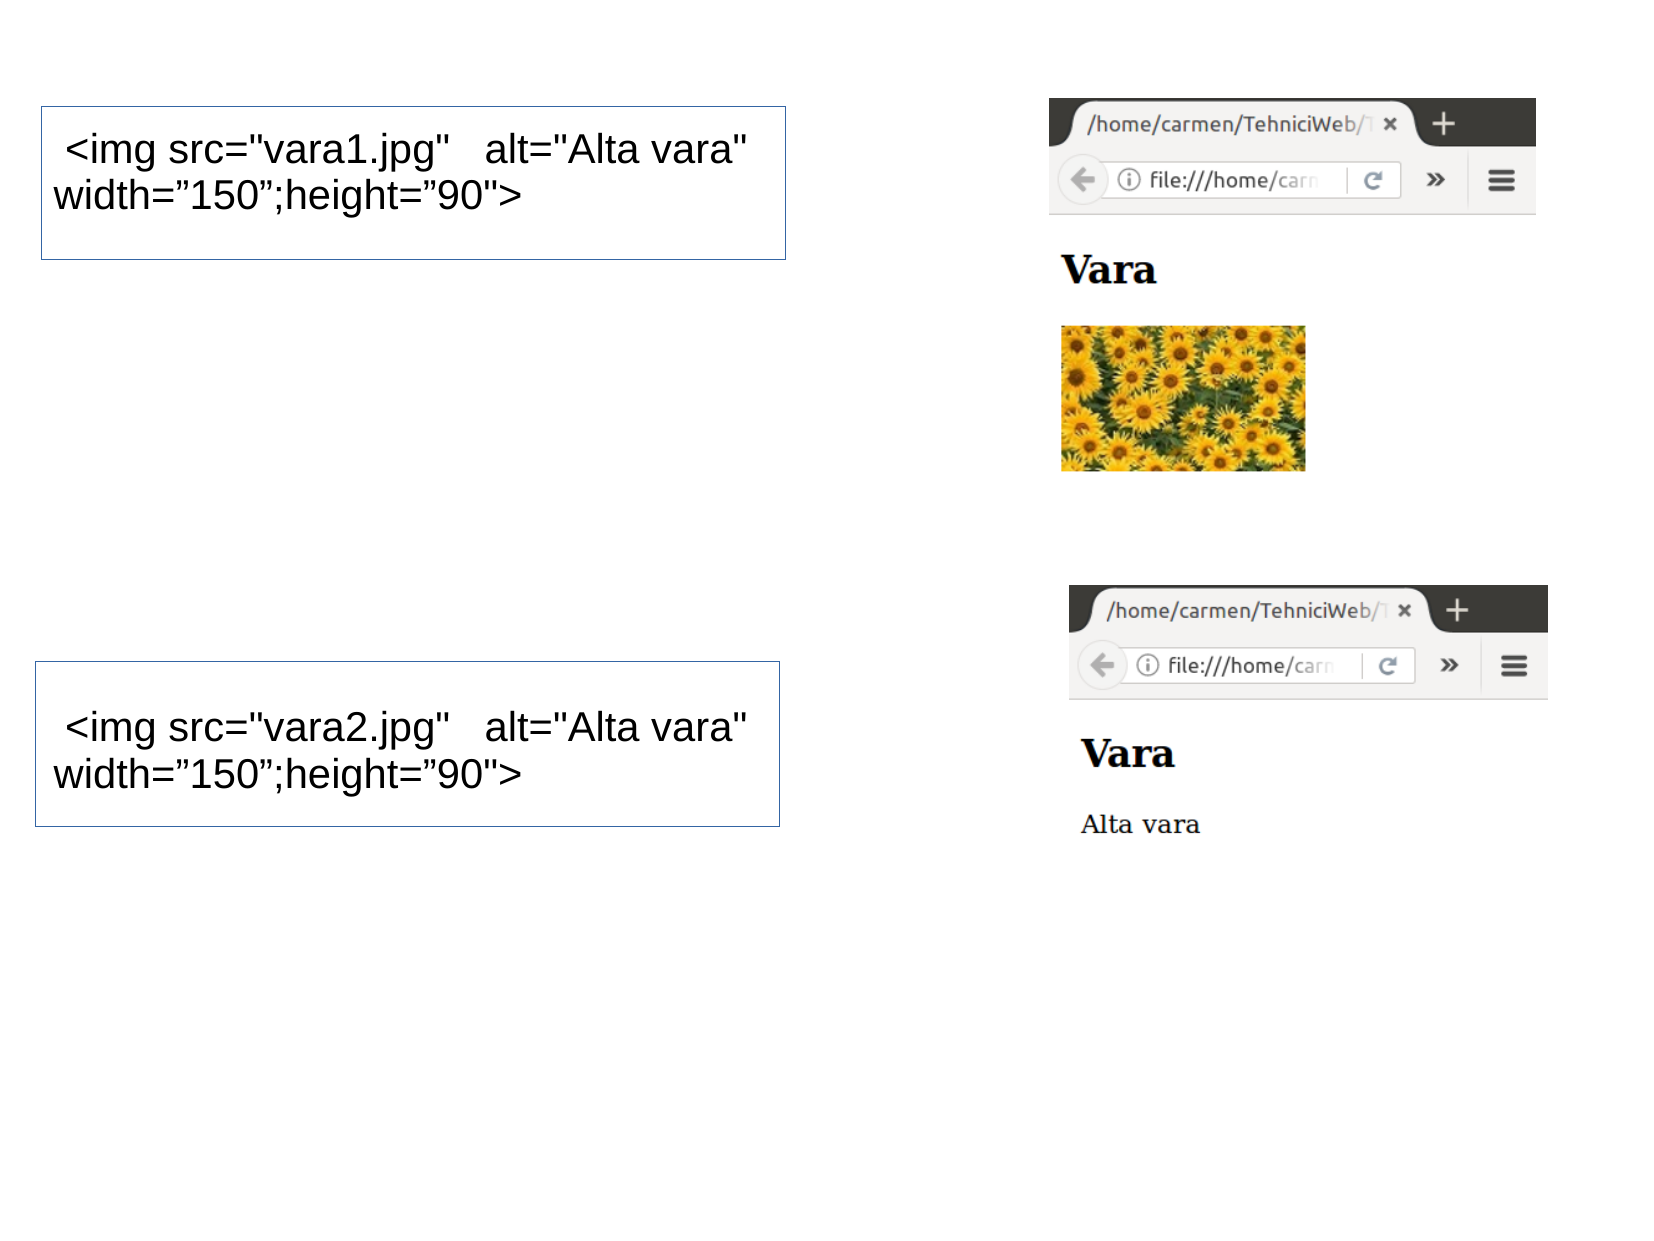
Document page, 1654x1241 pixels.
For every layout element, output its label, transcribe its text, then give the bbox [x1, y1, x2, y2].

text_box [41, 106, 786, 260]
text_box <img src="vara1.jpg" alt="Alta vara" width=”150”;height=”90"> [38, 118, 945, 273]
picture [1049, 98, 1548, 1069]
text_box <img src="vara2.jpg" alt="Alta vara" width=”150”;height=”90"> [38, 696, 945, 852]
text_box [35, 661, 780, 827]
